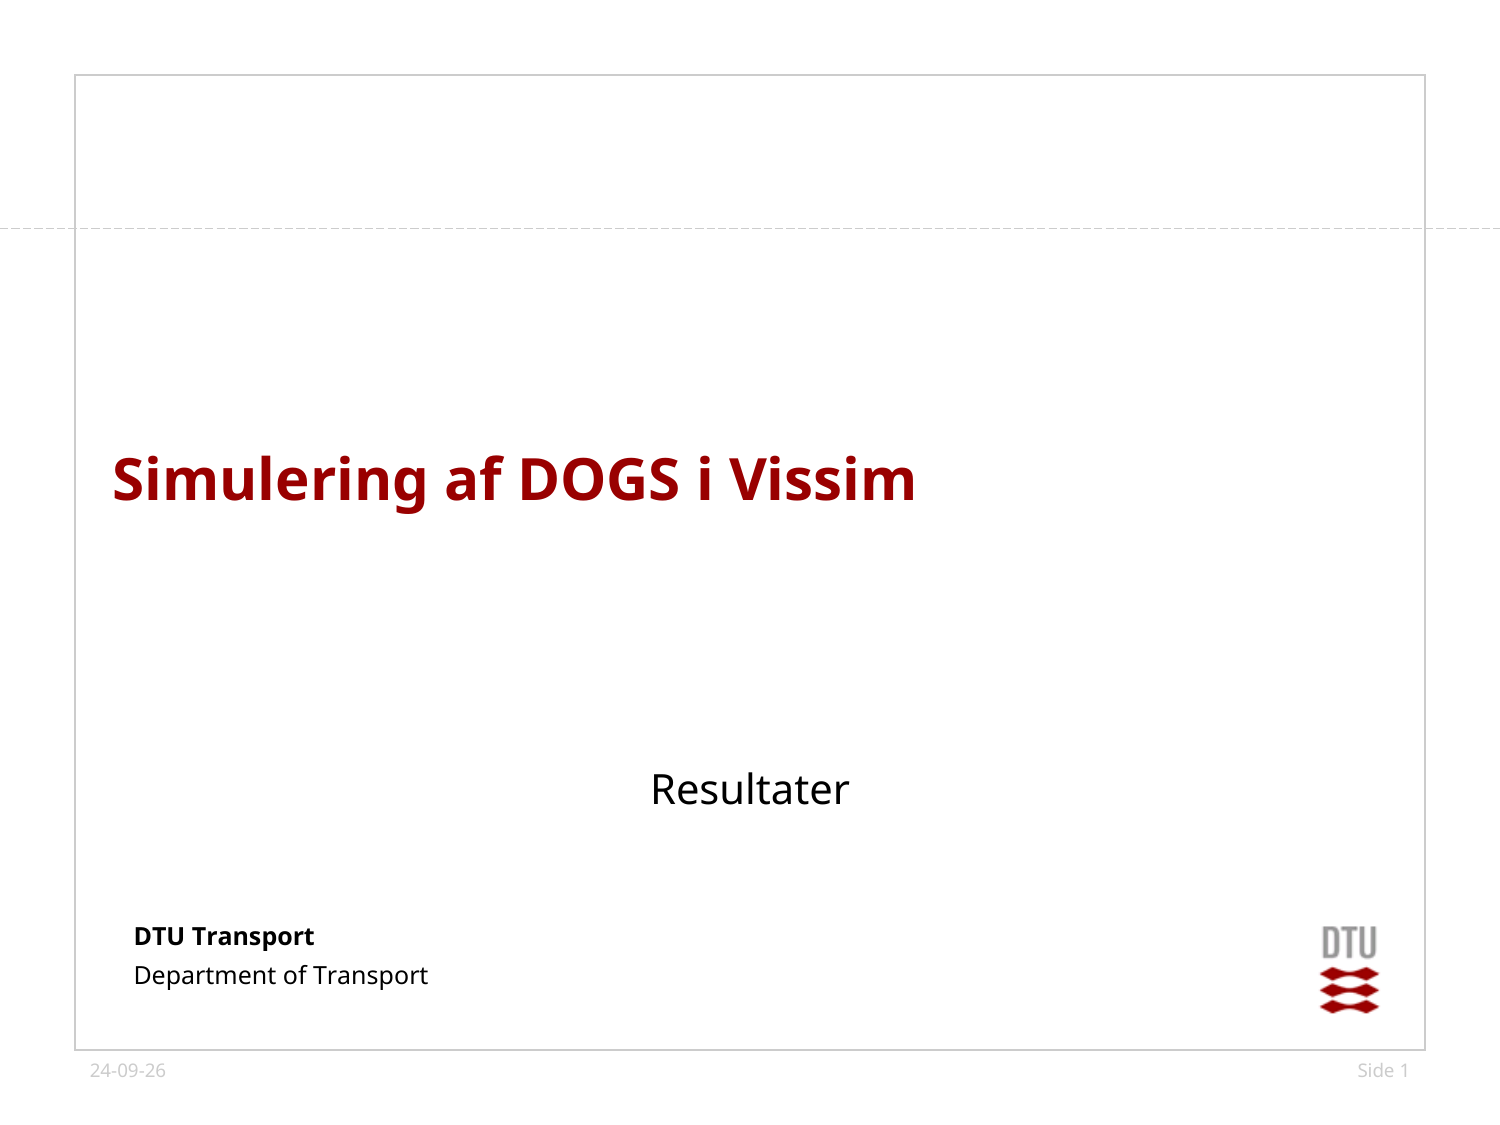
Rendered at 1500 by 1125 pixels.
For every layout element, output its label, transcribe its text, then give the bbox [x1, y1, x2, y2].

title Simulering af DOGS i Vissim [112, 356, 1388, 599]
picture [1297, 892, 1418, 1034]
subtitle Resultater [225, 644, 1276, 933]
